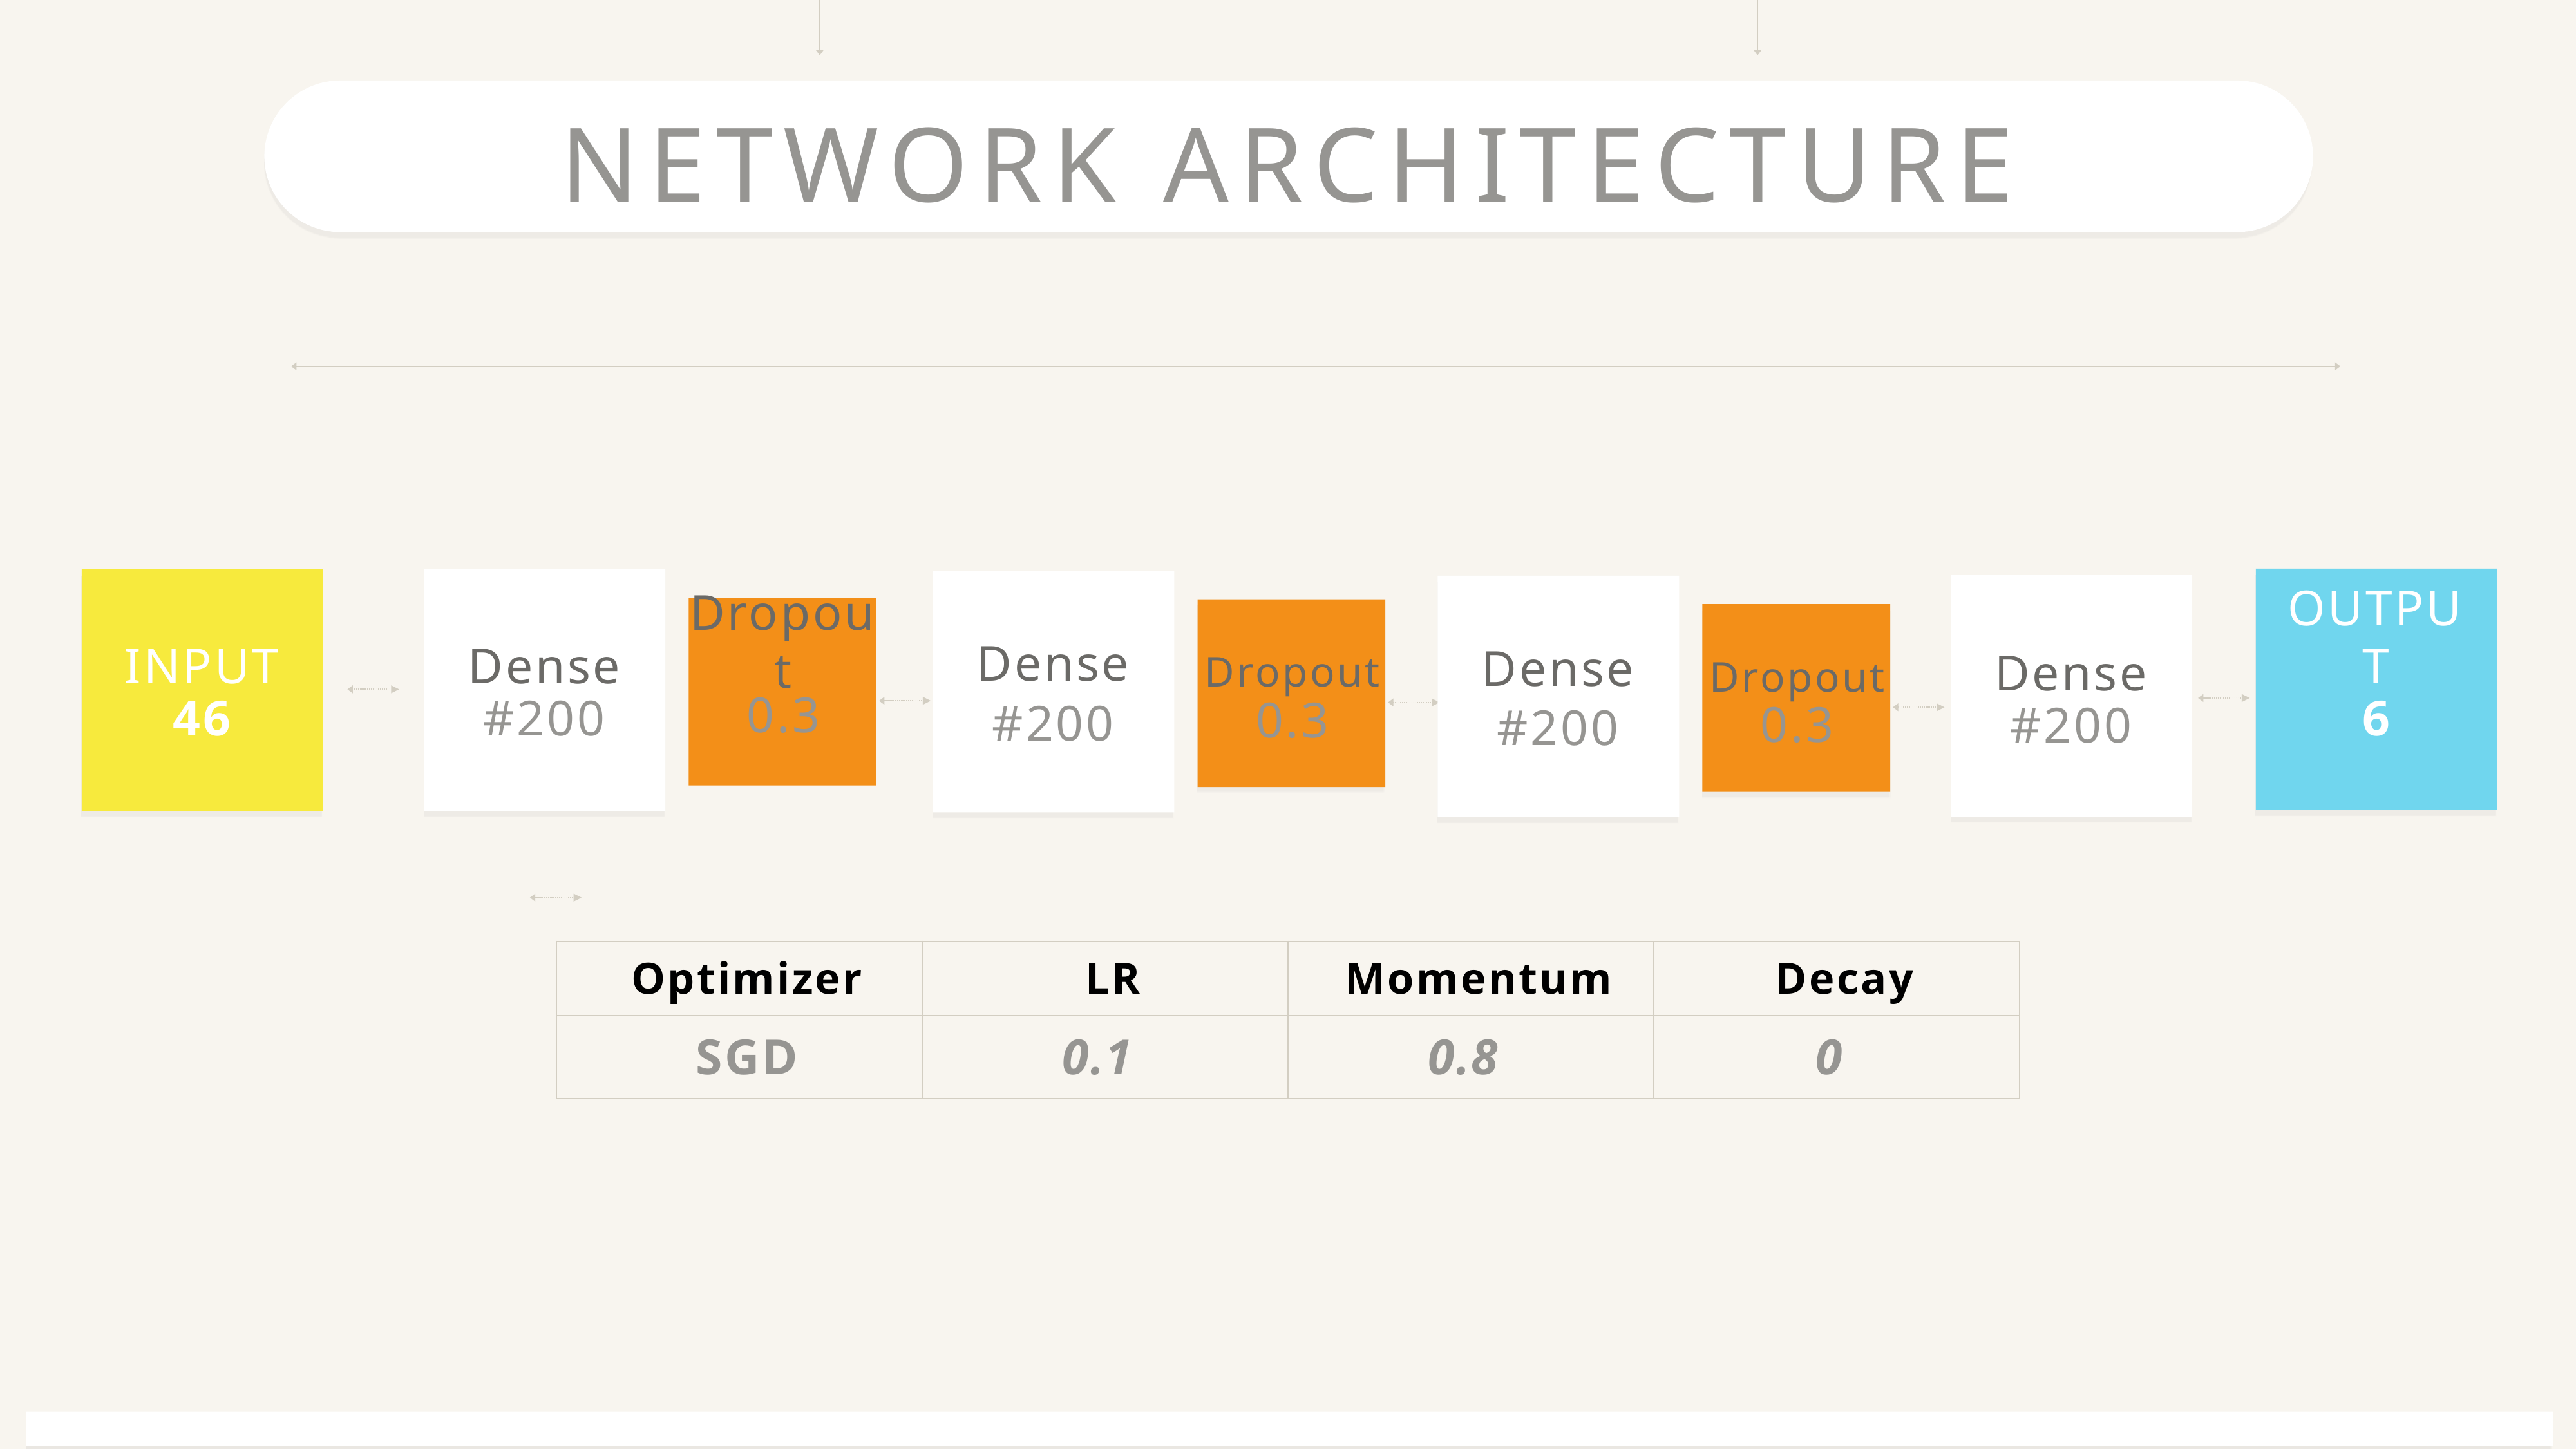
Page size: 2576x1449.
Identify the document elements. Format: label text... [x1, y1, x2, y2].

list Dropout [689, 601, 878, 698]
list Input [108, 596, 296, 694]
list 46 [108, 694, 296, 784]
list 6 [2282, 694, 2470, 784]
list output [2282, 596, 2470, 694]
list 0.3 [689, 698, 878, 781]
list Dense [450, 596, 638, 694]
list #200 [1977, 701, 2165, 791]
title Network Architecture [398, 91, 2178, 231]
list Dense [1977, 603, 2165, 701]
list #200 [450, 694, 638, 784]
